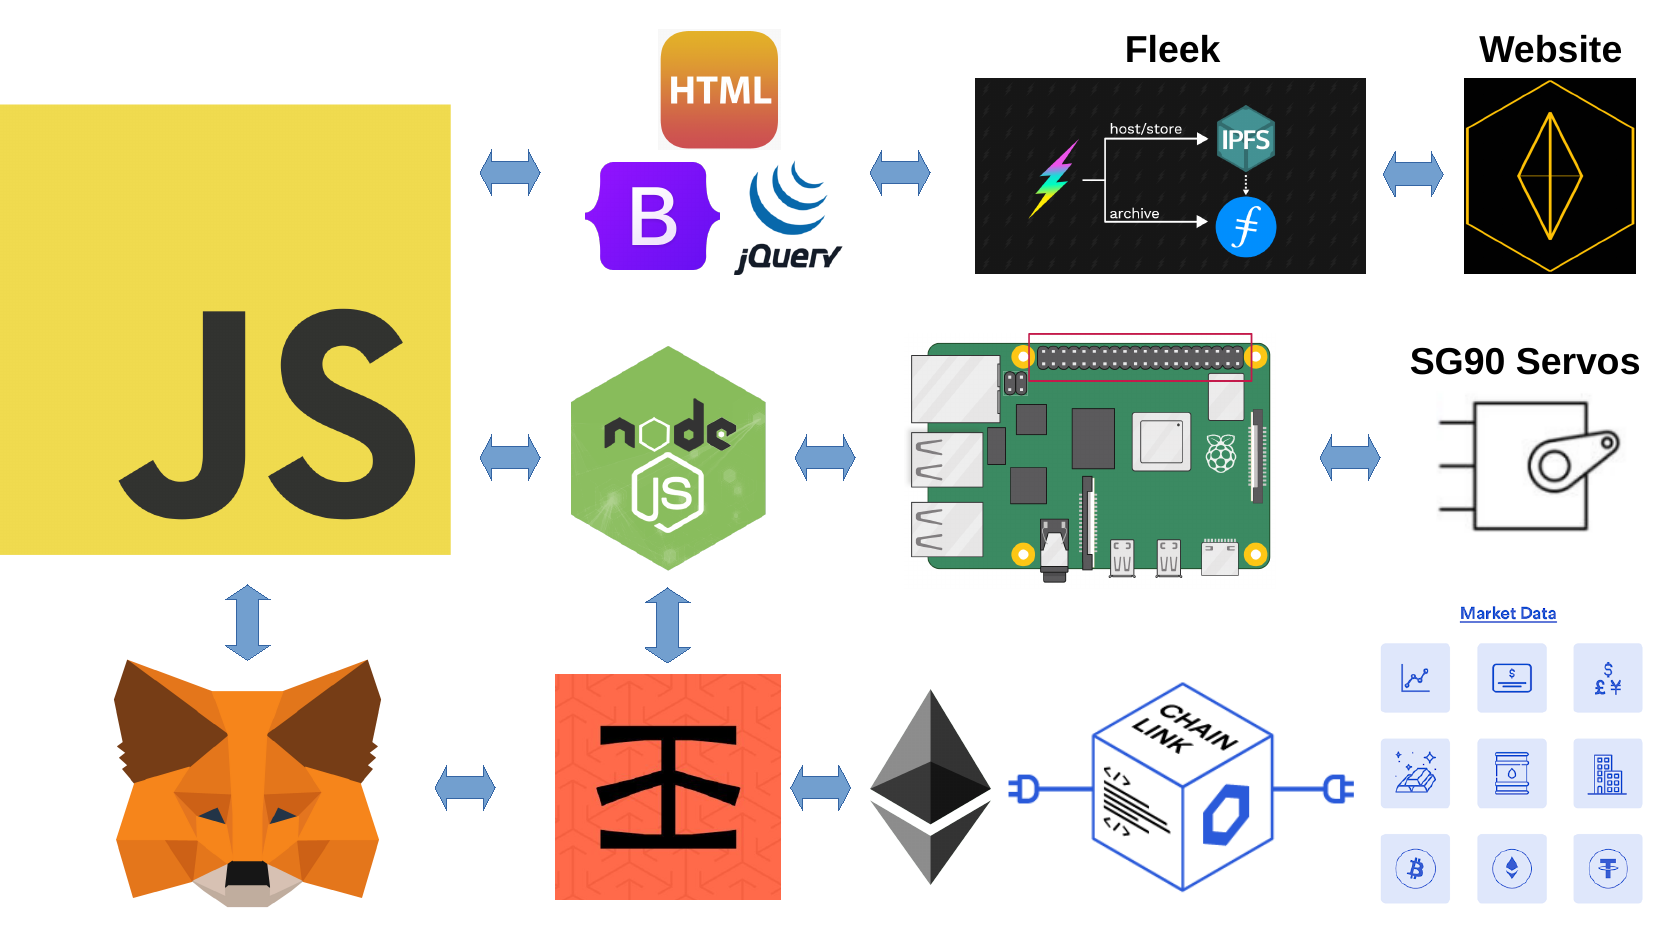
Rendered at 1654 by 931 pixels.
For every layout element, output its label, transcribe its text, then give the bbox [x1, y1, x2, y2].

picture [97, 644, 391, 915]
text_box [480, 149, 541, 196]
text_box [795, 434, 856, 481]
picture [585, 29, 856, 286]
picture [904, 333, 1276, 589]
text_box SG90 Servos [1395, 333, 1654, 391]
text_box [1383, 151, 1444, 197]
picture [975, 78, 1366, 274]
picture [1004, 675, 1362, 900]
text_box [480, 434, 541, 481]
picture [570, 345, 766, 571]
picture [0, 104, 451, 555]
text_box [435, 765, 496, 811]
text_box [790, 765, 851, 811]
picture [1464, 79, 1636, 274]
picture [870, 689, 991, 886]
text_box [870, 150, 931, 196]
picture [555, 674, 781, 900]
picture [1365, 599, 1654, 916]
text_box [225, 584, 271, 661]
text_box [1320, 434, 1381, 481]
text_box Fleek [1110, 21, 1351, 79]
picture [1436, 391, 1636, 540]
text_box [645, 587, 691, 663]
text_box Website [1464, 21, 1649, 79]
